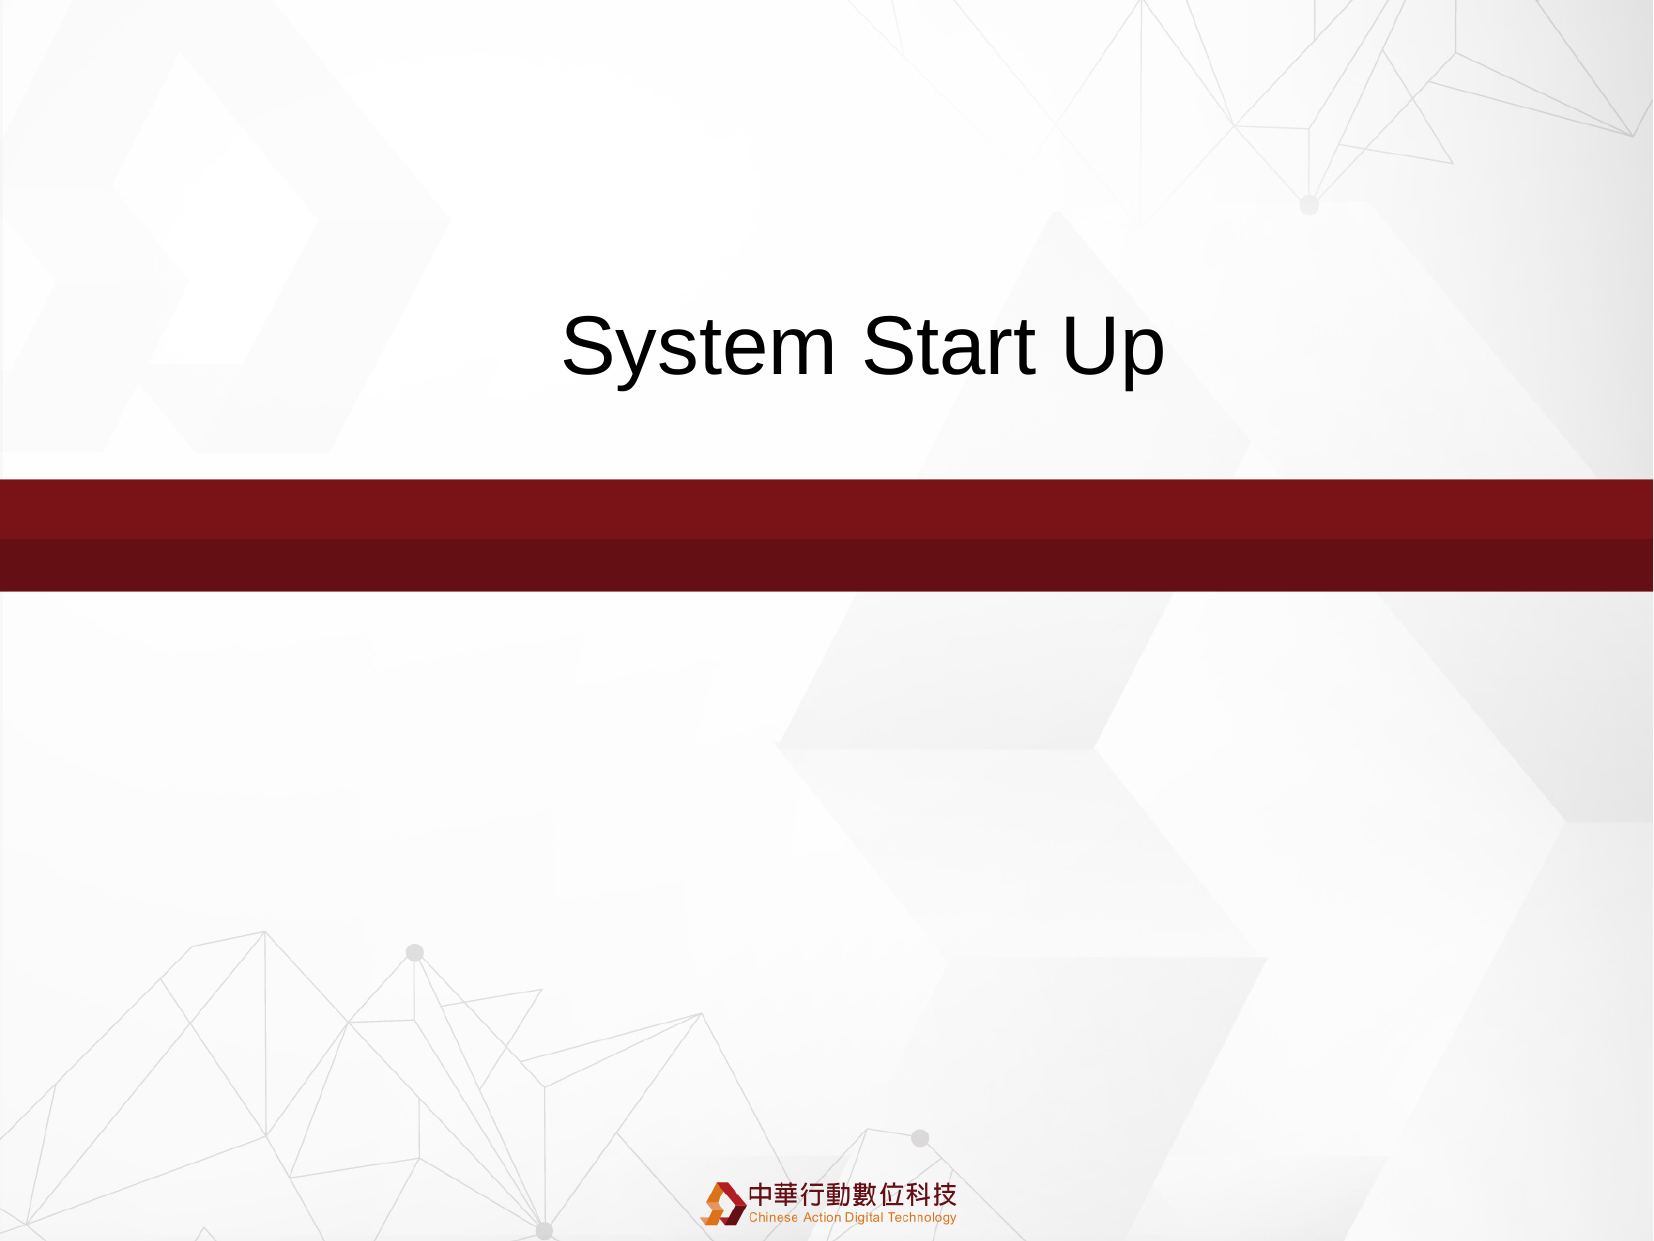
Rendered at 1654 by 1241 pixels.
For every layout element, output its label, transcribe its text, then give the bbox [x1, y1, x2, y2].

title System Start Up [105, 240, 1593, 448]
picture [0, 0, 1654, 1241]
